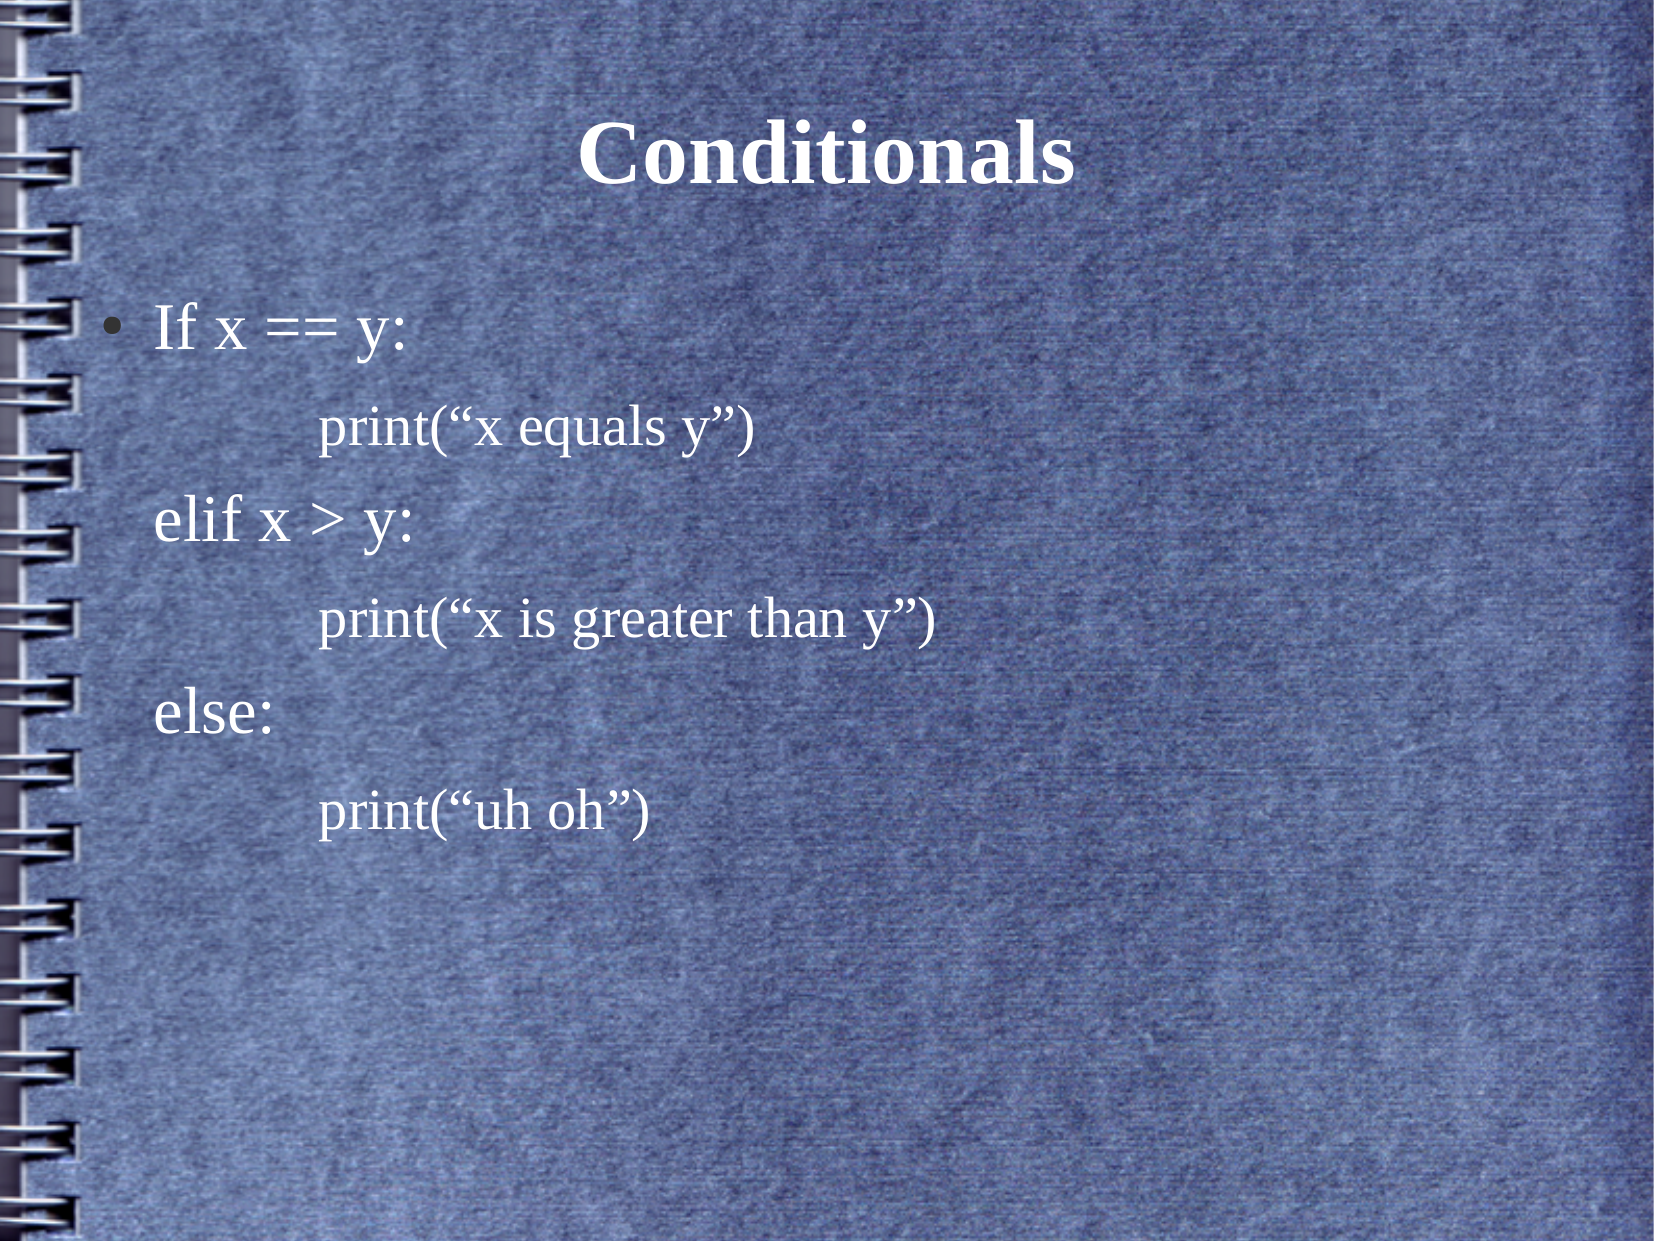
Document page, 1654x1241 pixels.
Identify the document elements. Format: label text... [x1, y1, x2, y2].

picture [0, 0, 1654, 1241]
title Conditionals [82, 49, 1571, 257]
list If x == y: print(“x equals y”) elif x > y: print(“x is greater than y”) else: print(“uh oh”) [82, 290, 1571, 1109]
